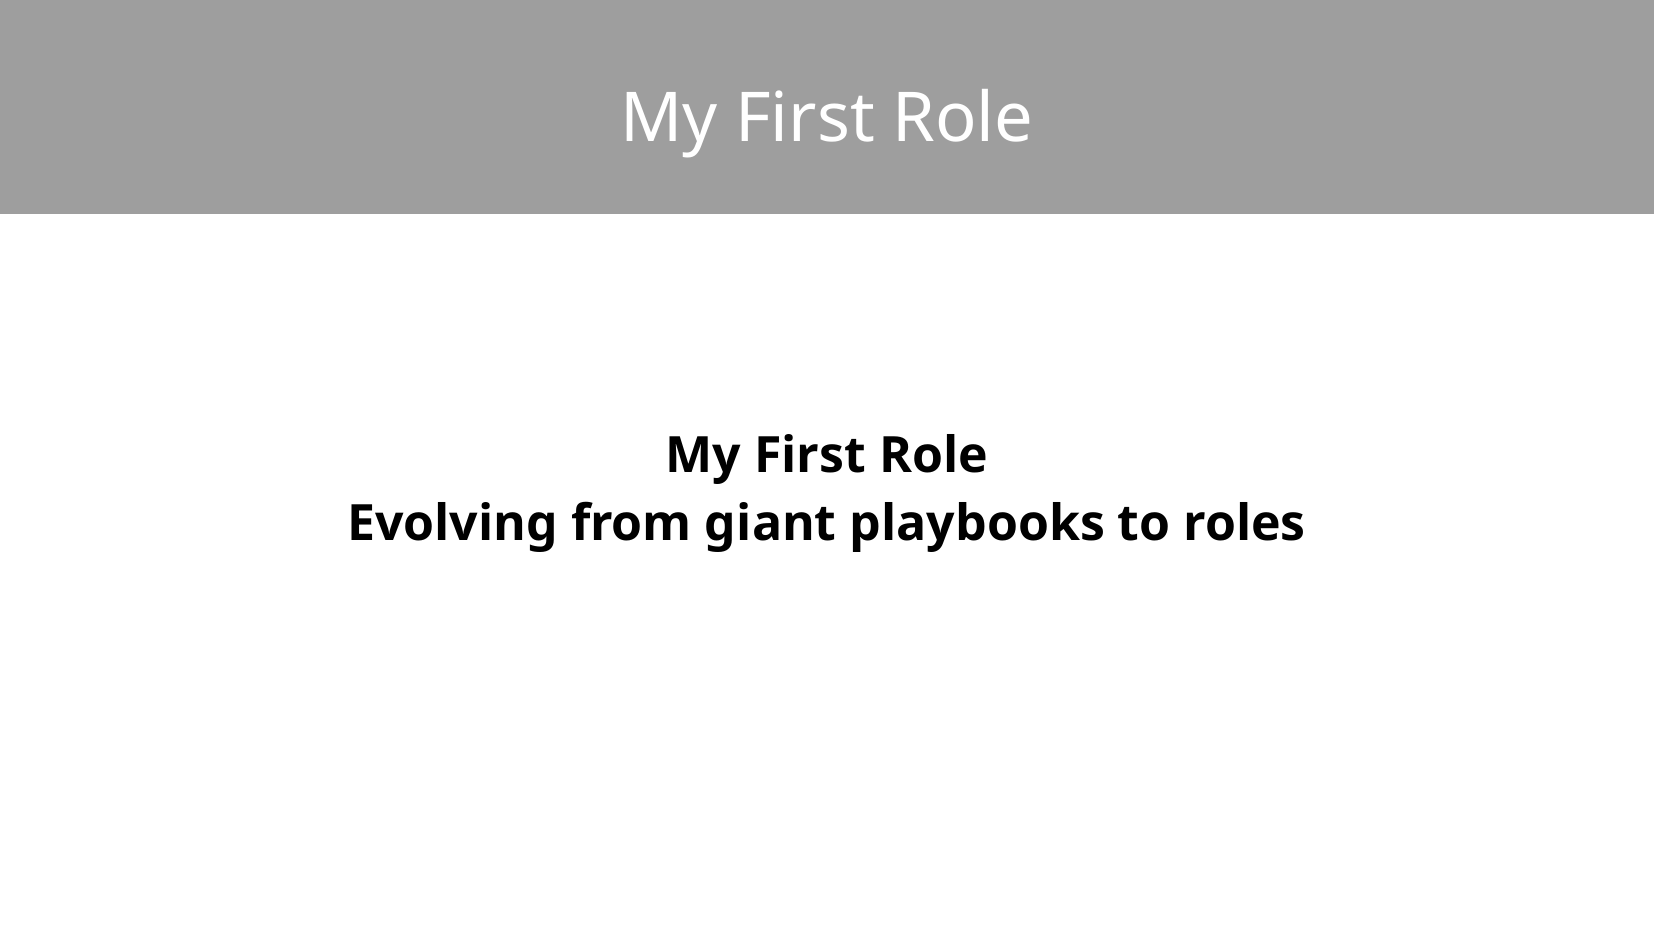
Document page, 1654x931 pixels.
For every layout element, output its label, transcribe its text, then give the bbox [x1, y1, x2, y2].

title My First Role [82, 37, 1571, 193]
subtitle My First Role Evolving from giant playbooks to roles [82, 217, 1571, 758]
